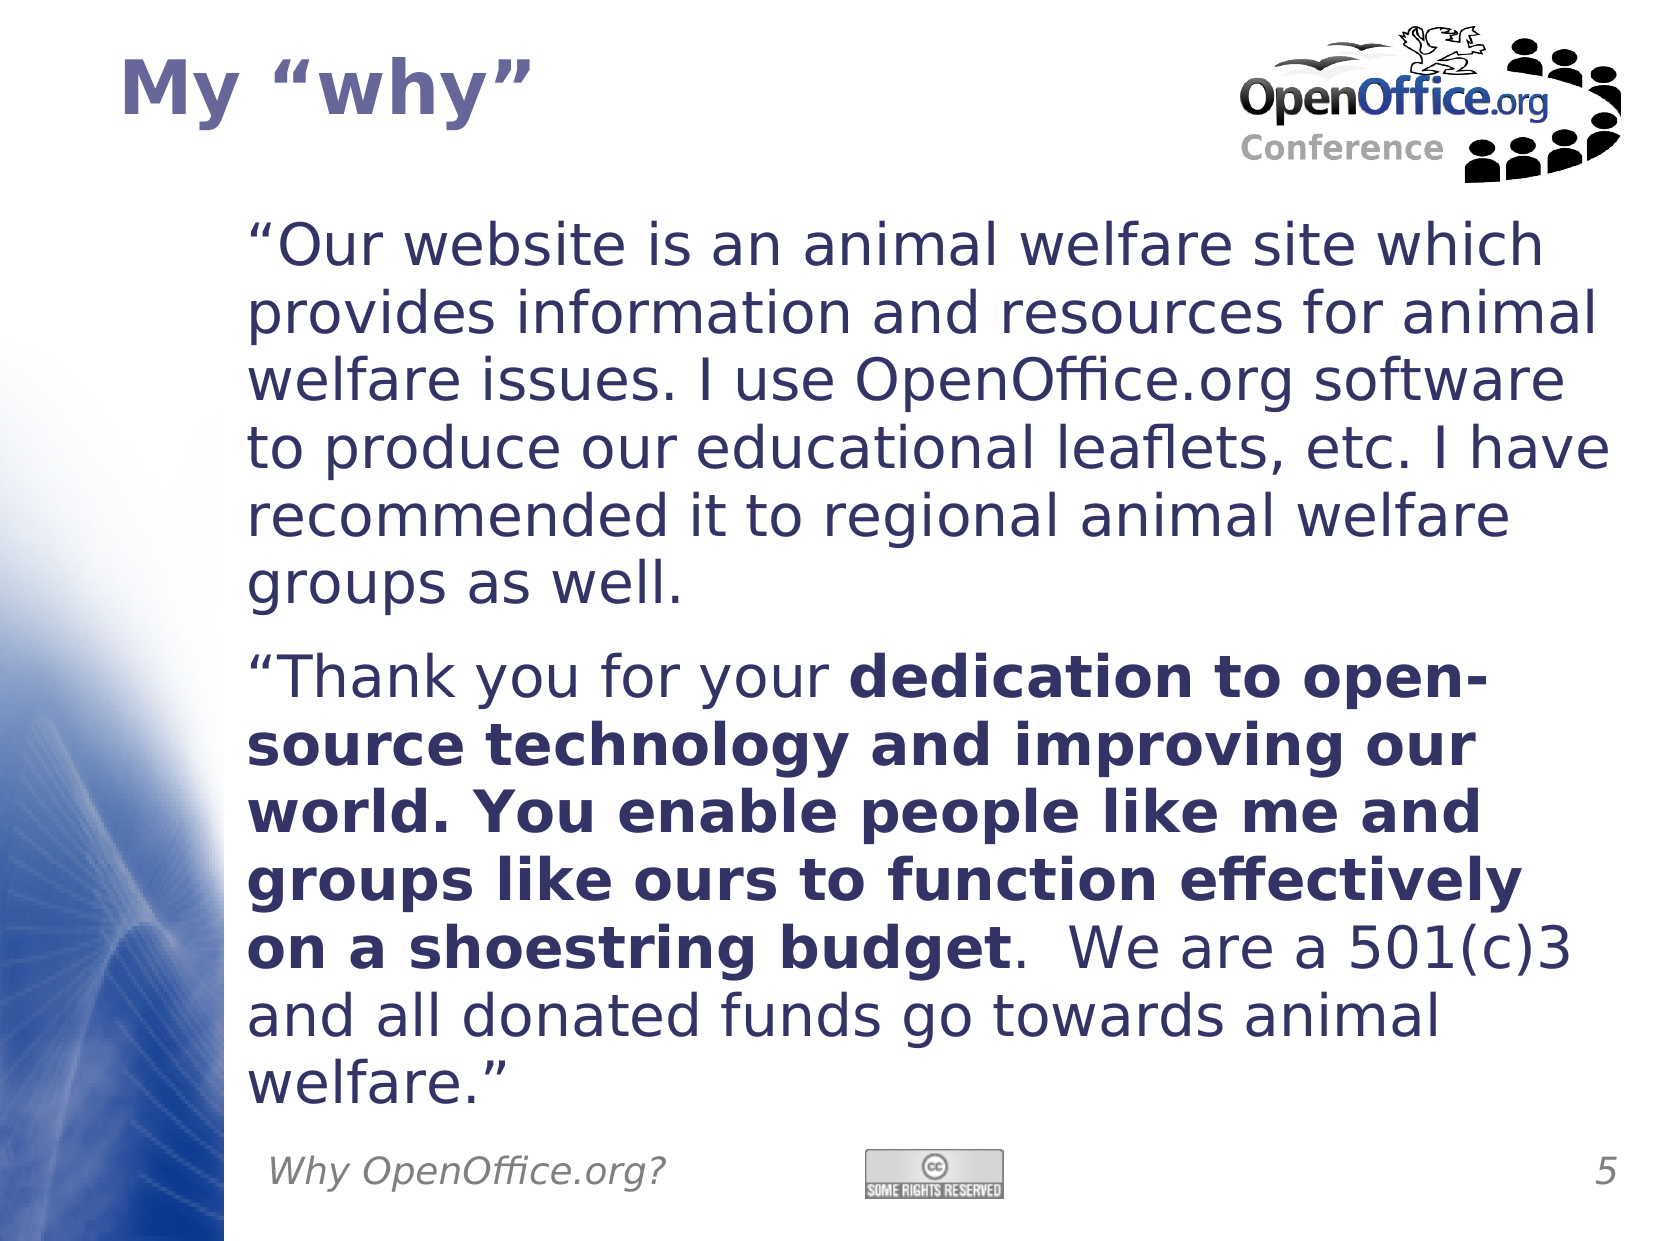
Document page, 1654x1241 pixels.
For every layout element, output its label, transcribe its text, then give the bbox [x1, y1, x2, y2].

picture [0, 0, 224, 1241]
list “Our website is an animal welfare site which provides information and resources for animal welfare issues. I use OpenOffice.org software to produce our educational leaflets, etc. I have recommended it to regional animal welfare groups as well. “Thank you for your dedication to open-source technology and improving our world. You enable people like me and groups like ours to function effectively on a shoestring budget. We are a 501(c)3 and all donated funds go towards animal welfare.” [223, 211, 1619, 1118]
picture [1240, 26, 1621, 183]
title My “why” [29, 29, 1216, 149]
